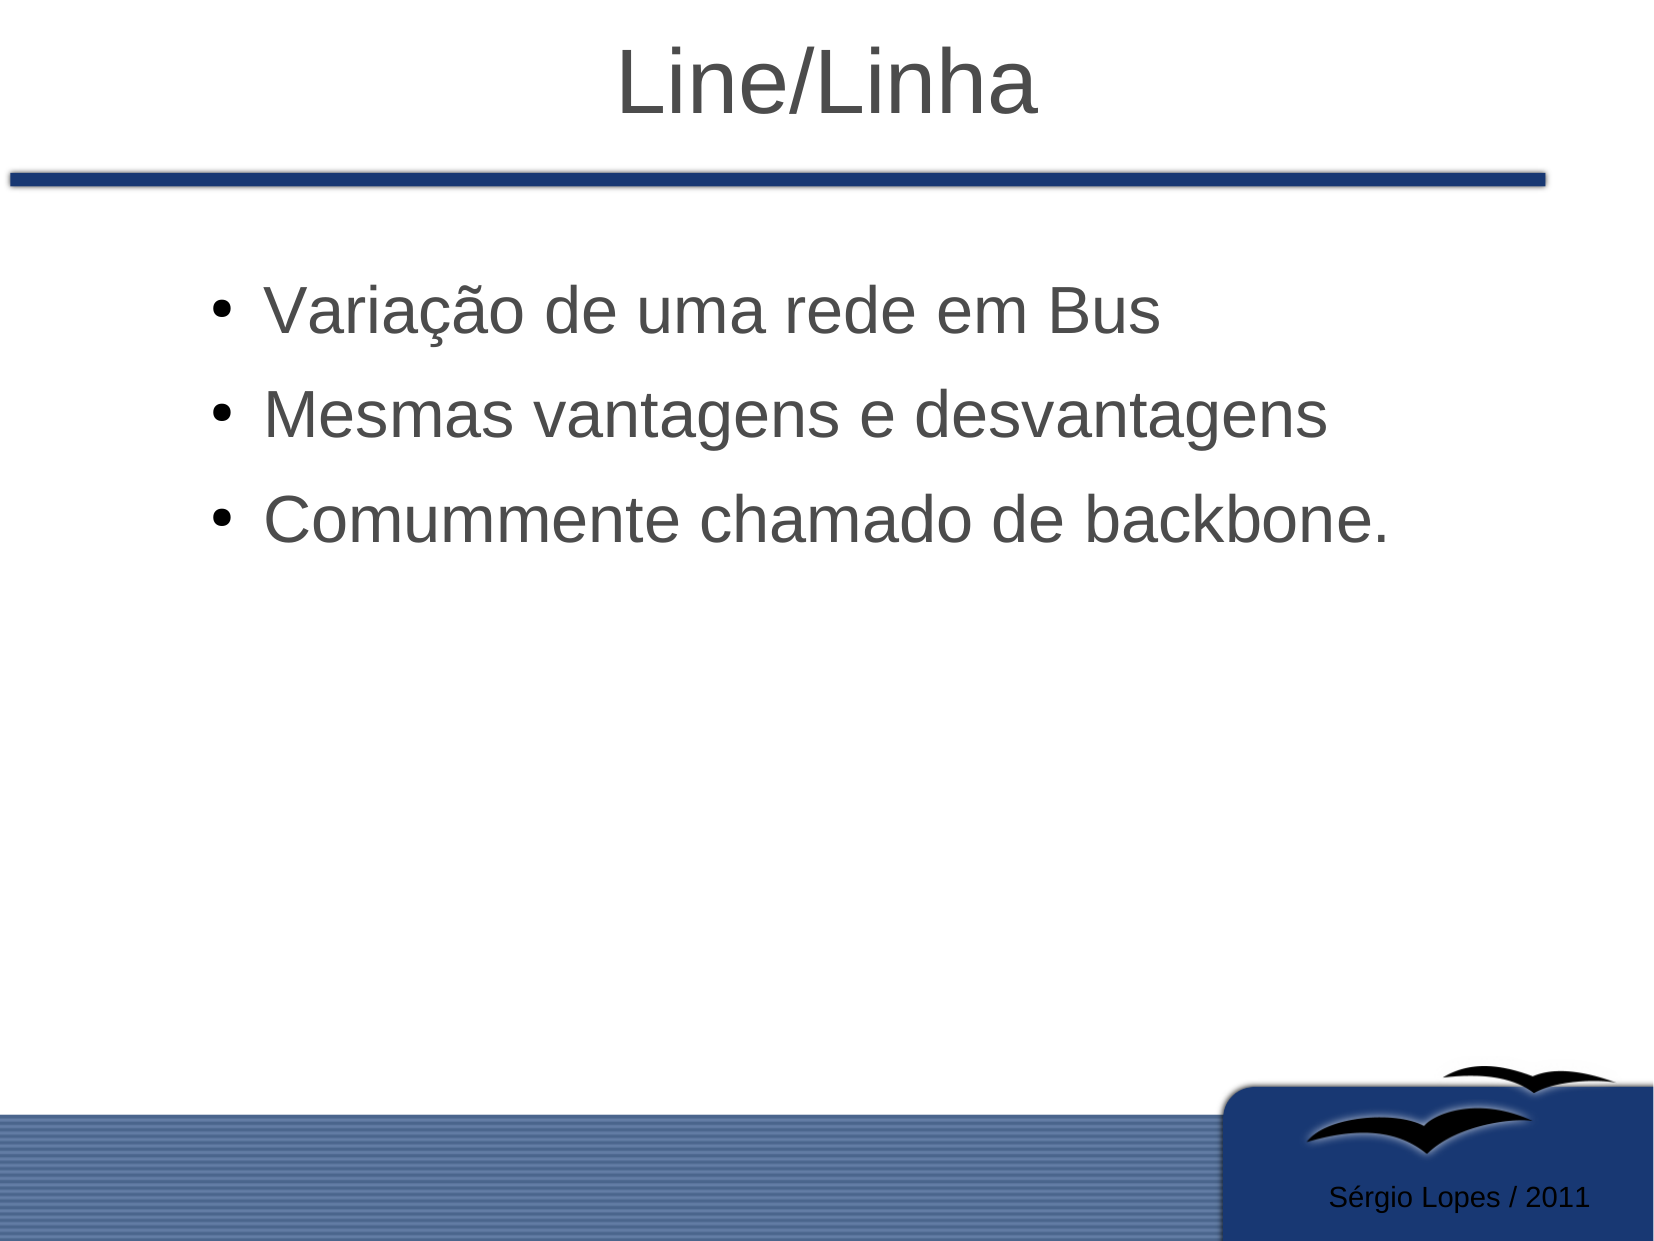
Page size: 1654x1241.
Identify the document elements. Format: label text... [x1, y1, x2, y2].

picture [0, 0, 1654, 1241]
list Variação de uma rede em Bus Mesmas vantagens e desvantagens Comummente chamado de backbone. [121, 273, 1534, 1056]
title Line/Linha [121, 0, 1534, 164]
text_box Sérgio Lopes / 2011 [1328, 1181, 1588, 1214]
